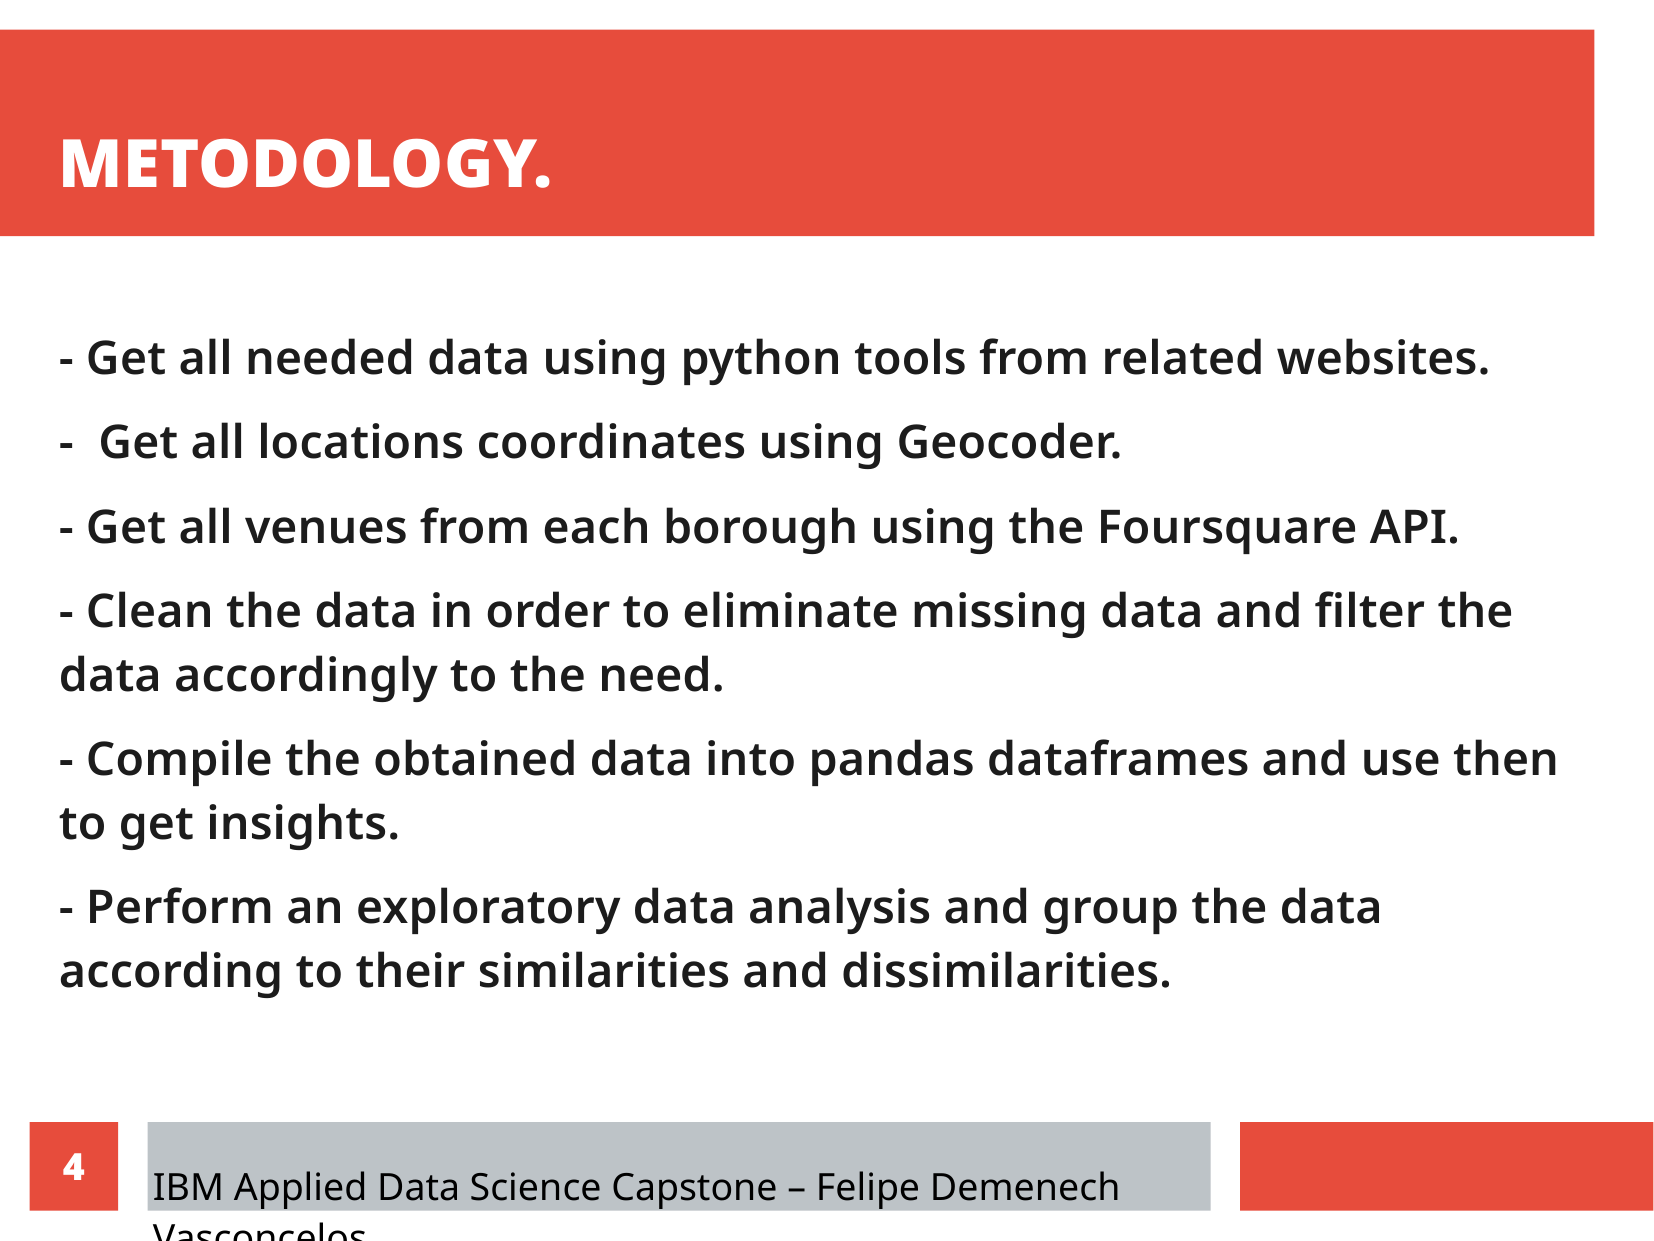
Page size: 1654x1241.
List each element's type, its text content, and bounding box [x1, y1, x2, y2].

title METODOLOGY. [59, 59, 1595, 207]
text_box IBM Applied Data Science Capstone – Felipe Demenech Vasconcelos. [138, 1152, 1235, 1241]
list - Get all needed data using python tools from related websites. - Get all locations coordinates using Geocoder. - Get all venues from each borough using the Foursquare API. - Clean the data in order to eliminate missing data and filter the data accordingly to the need. - Compile the obtained data into pandas dataframes and use then to get insights. - Perform an exploratory data analysis and group the data according to their similarities and dissimilarities. [59, 324, 1565, 1093]
